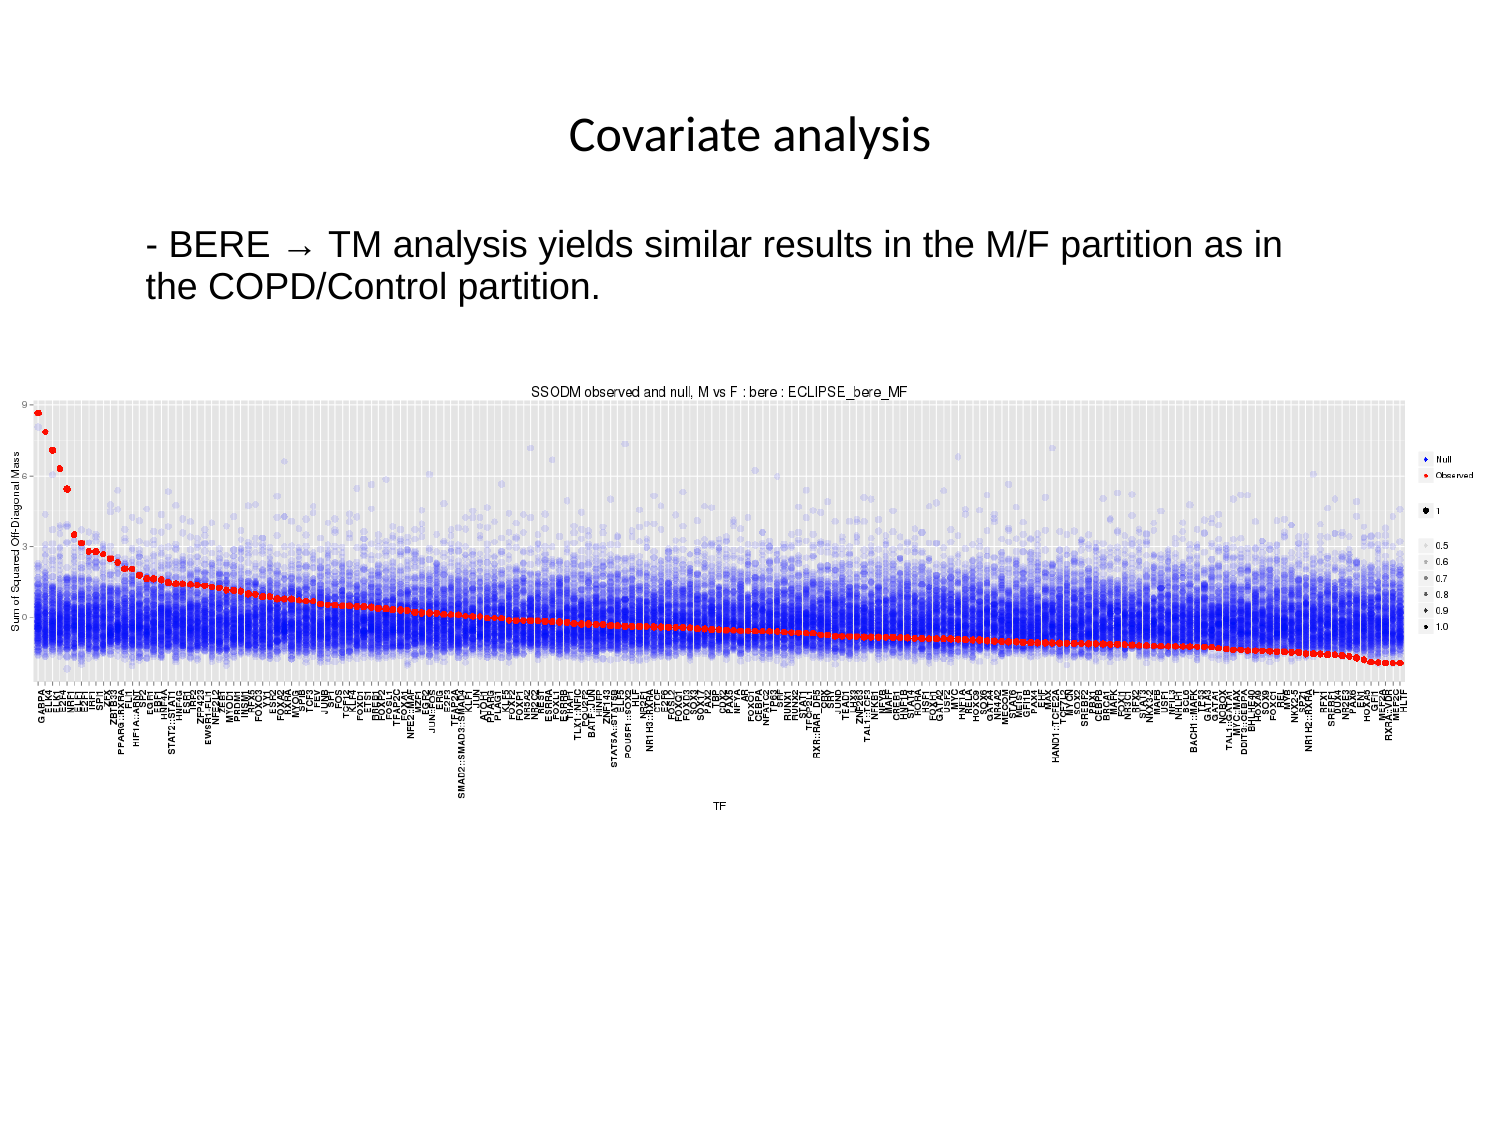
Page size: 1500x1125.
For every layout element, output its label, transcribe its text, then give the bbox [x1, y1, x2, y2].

text_box - BERE → TM analysis yields similar results in the M/F partition as in the COPD/Control partition. [130, 216, 1332, 358]
picture [0, 369, 1500, 820]
title Covariate analysis [75, 45, 1425, 233]
